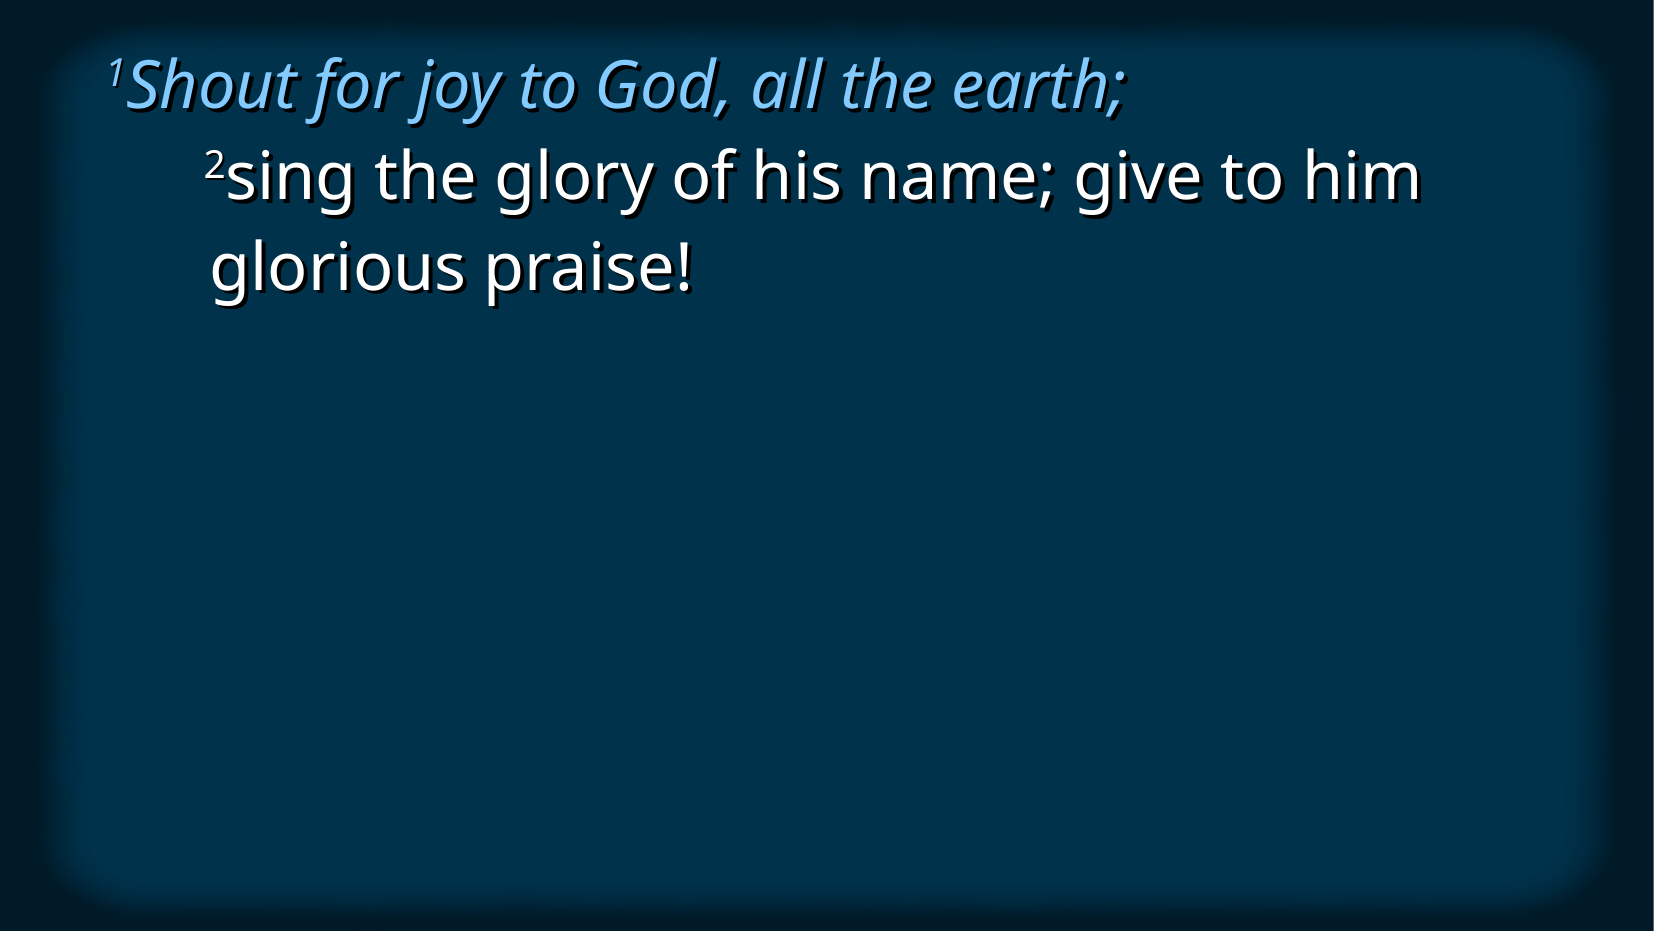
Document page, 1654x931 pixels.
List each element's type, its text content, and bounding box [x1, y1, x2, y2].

text_box 1Shout for joy to God, all the earth; 2sing the glory of his name; give to him glorious praise! [90, 30, 1576, 312]
picture [0, 0, 1654, 931]
